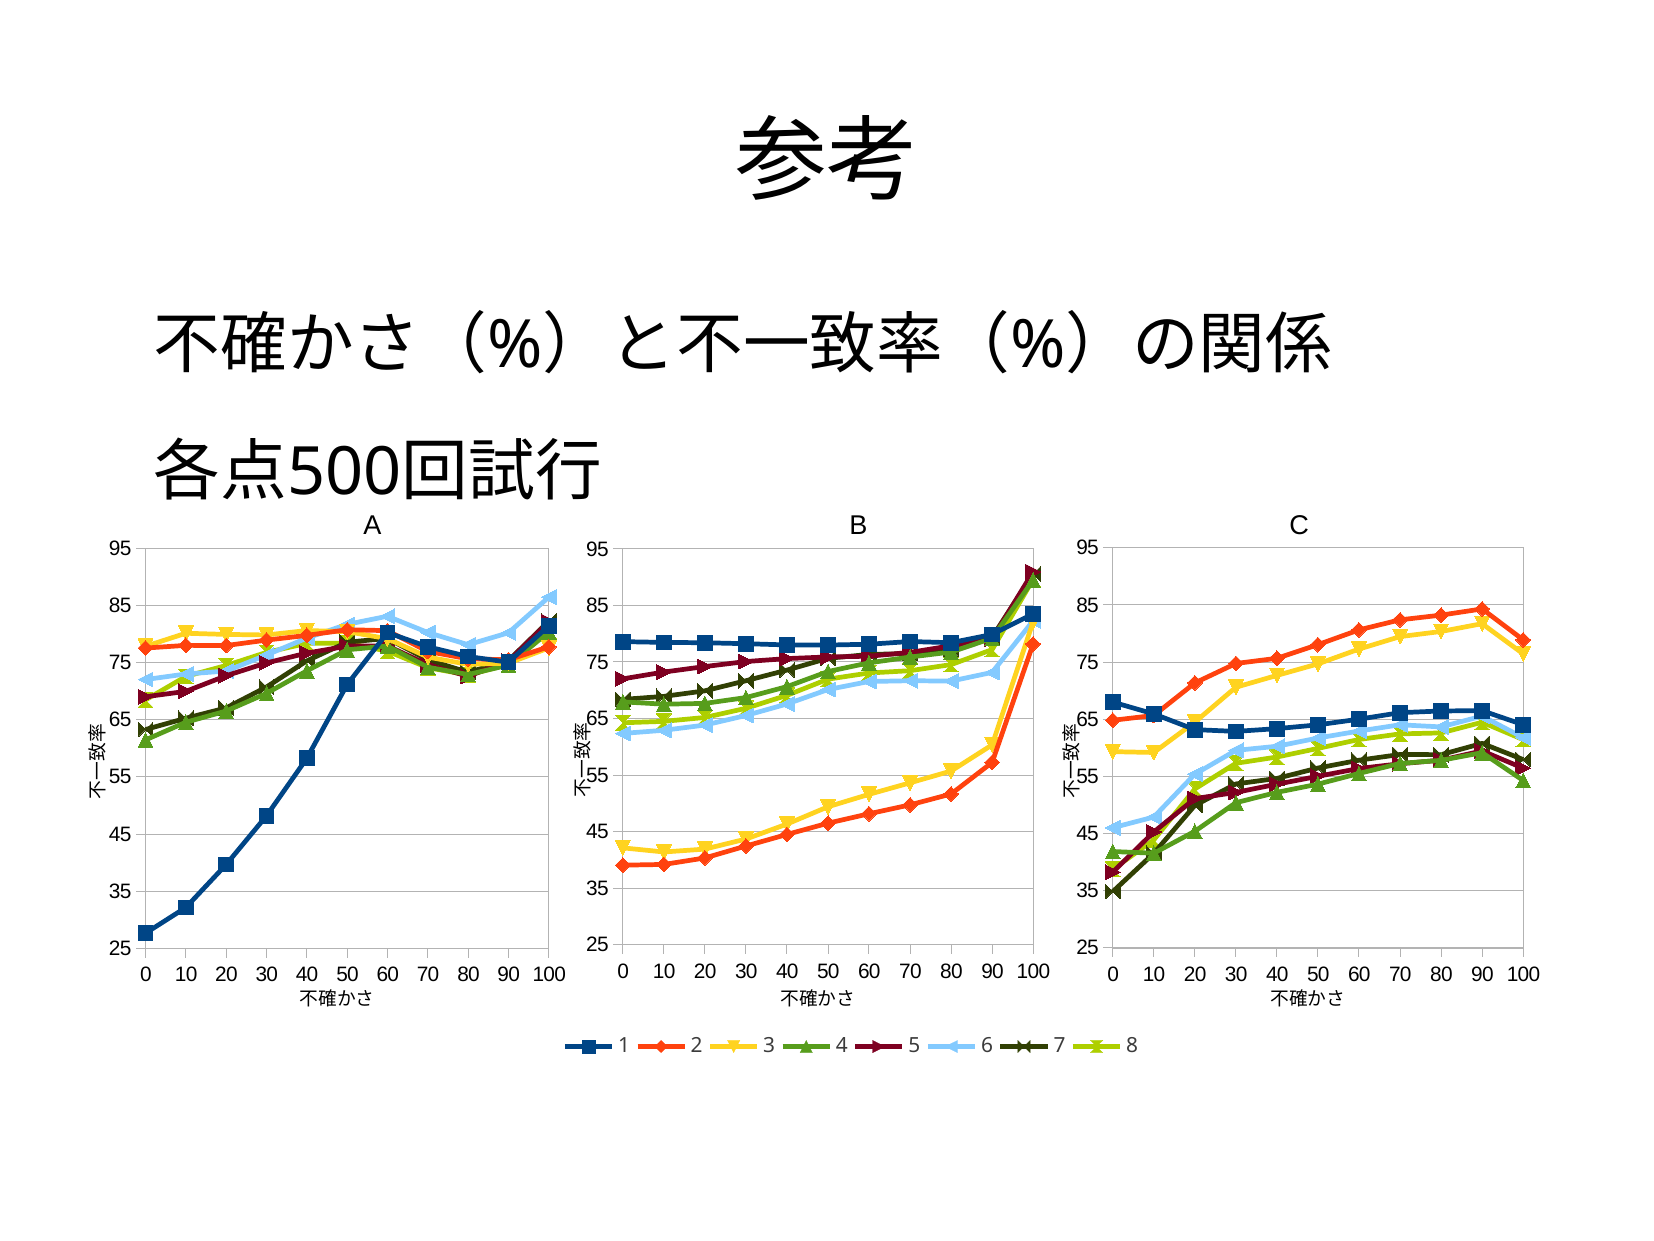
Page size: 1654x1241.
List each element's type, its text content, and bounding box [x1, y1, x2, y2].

chart [76, 484, 1547, 1017]
title 参考 [82, 49, 1571, 257]
list 不確かさ（%）と不一致率（%）の関係 各点500回試行 [82, 290, 1538, 484]
picture [558, 1015, 1146, 1078]
